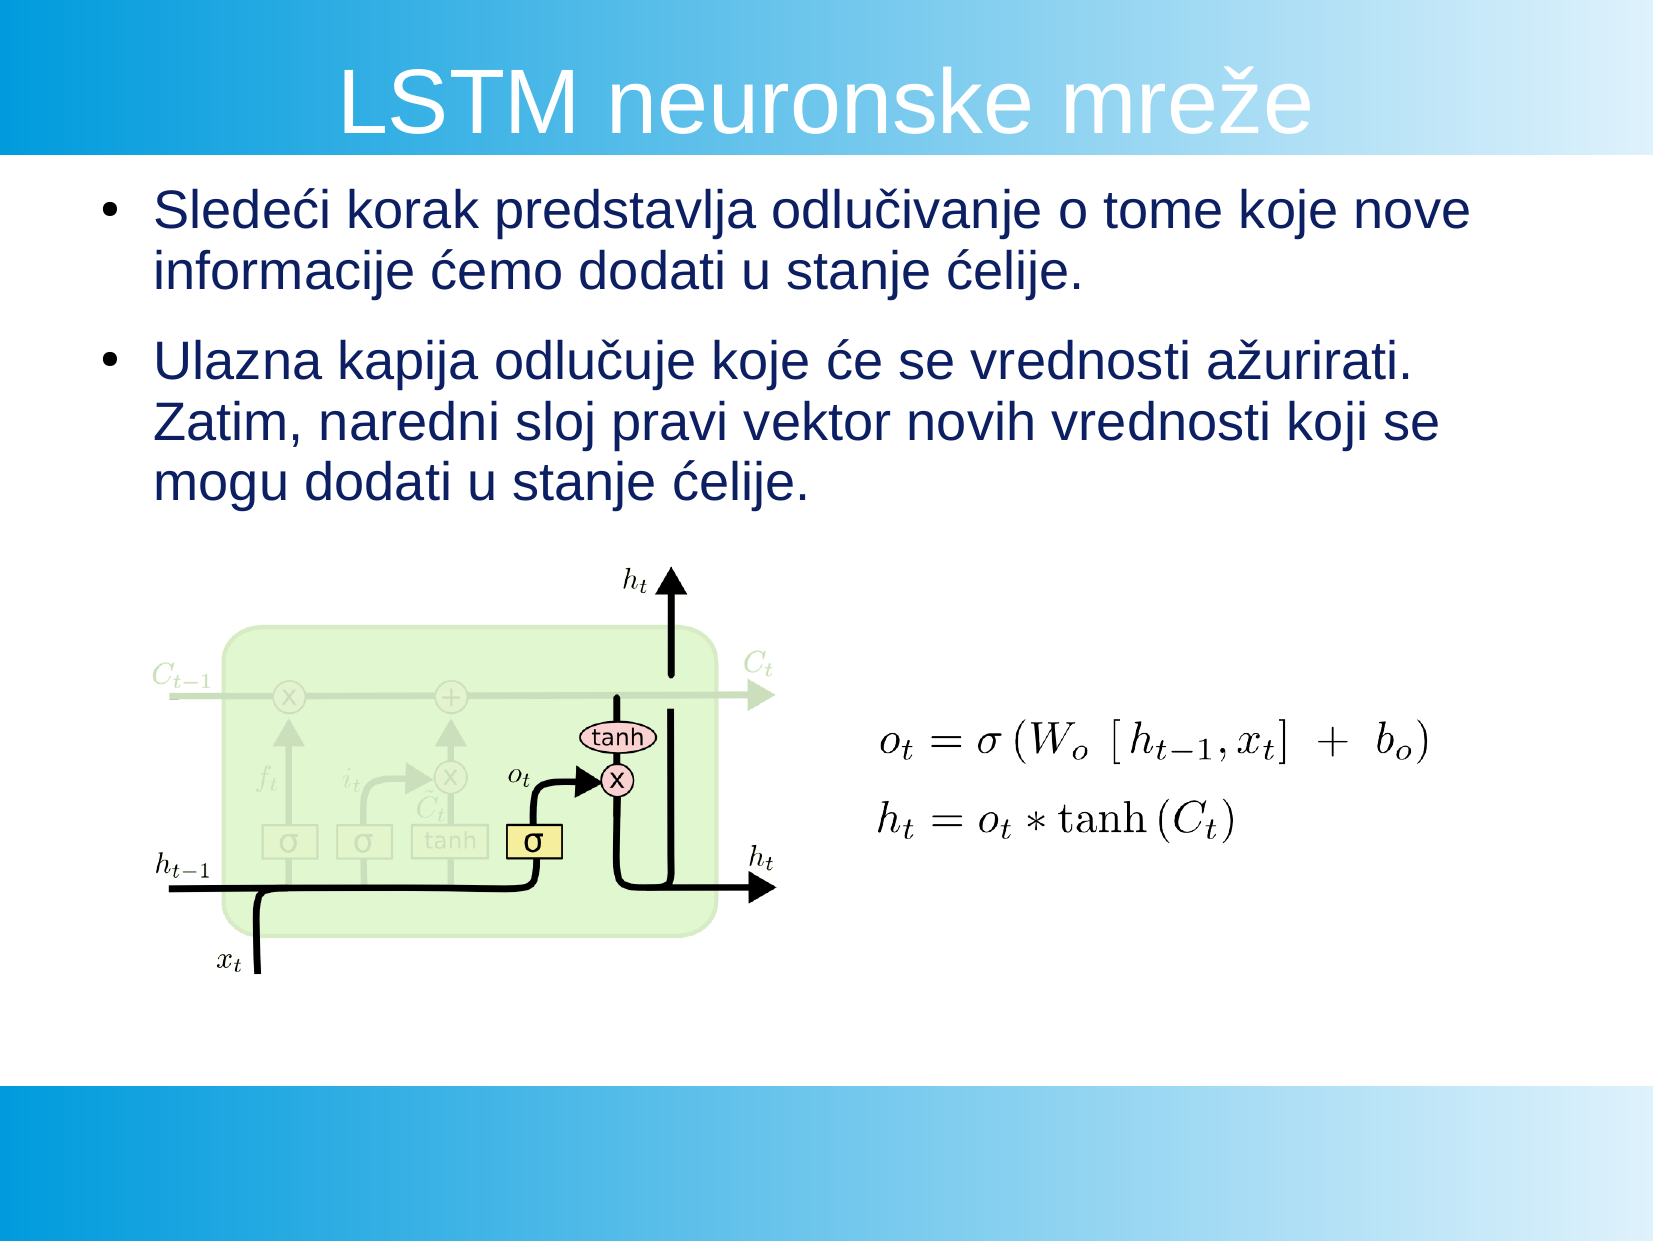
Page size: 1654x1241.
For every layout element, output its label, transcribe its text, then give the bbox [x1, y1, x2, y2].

title LSTM neuronske mreže [82, 49, 1571, 155]
list Sledeći korak predstavlja odlučivanje o tome koje nove informacije ćemo dodati u stanje ćelije. Ulazna kapija odlučuje koje će se vrednosti ažurirati. Zatim, naredni sloj pravi vektor novih vrednosti koji se mogu dodati u stanje ćelije. [82, 180, 1571, 1081]
picture [135, 554, 1505, 978]
